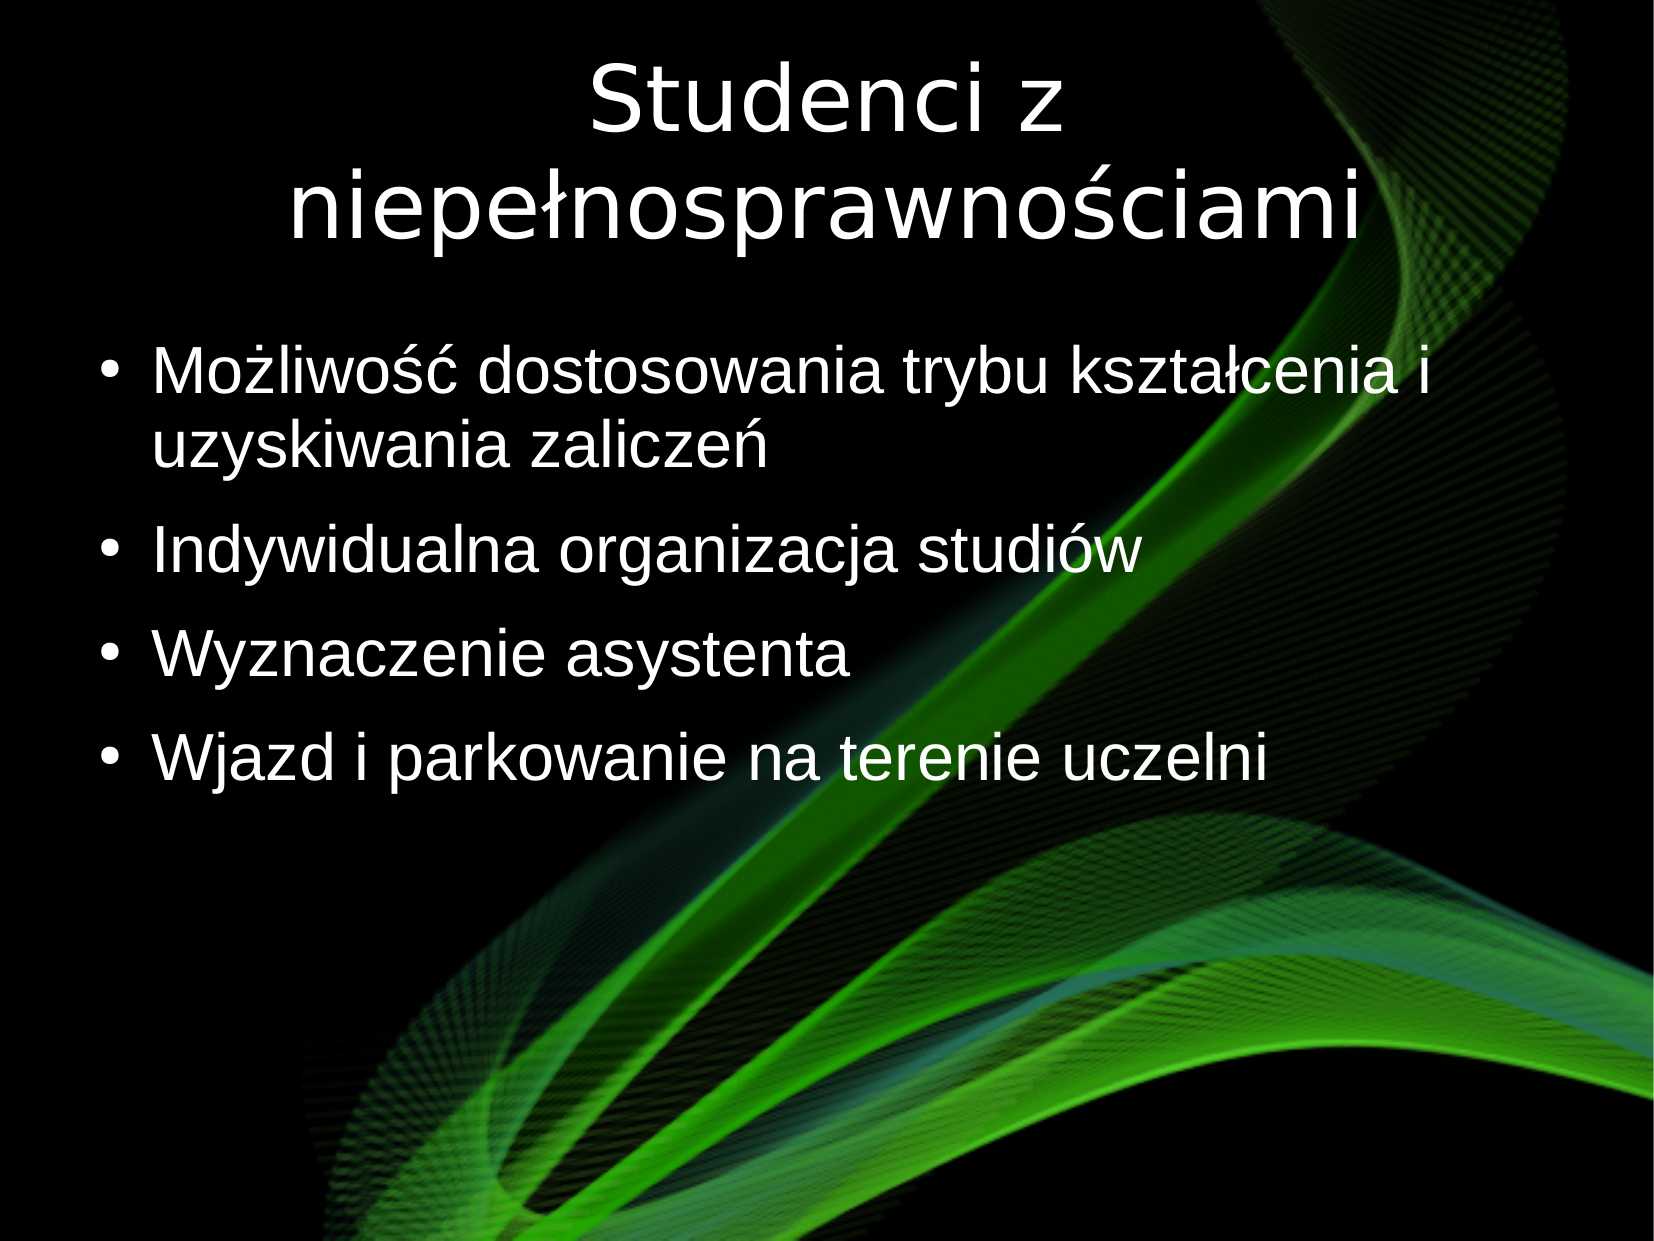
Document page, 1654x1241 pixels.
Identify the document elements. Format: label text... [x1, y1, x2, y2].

title Studenci z niepełnosprawnościami [82, 45, 1571, 261]
picture [0, 0, 1654, 1241]
list Możliwość dostosowania trybu kształcenia i uzyskiwania zaliczeń Indywidualna organizacja studiów Wyznaczenie asystenta Wjazd i parkowanie na terenie uczelni [80, 332, 1569, 798]
